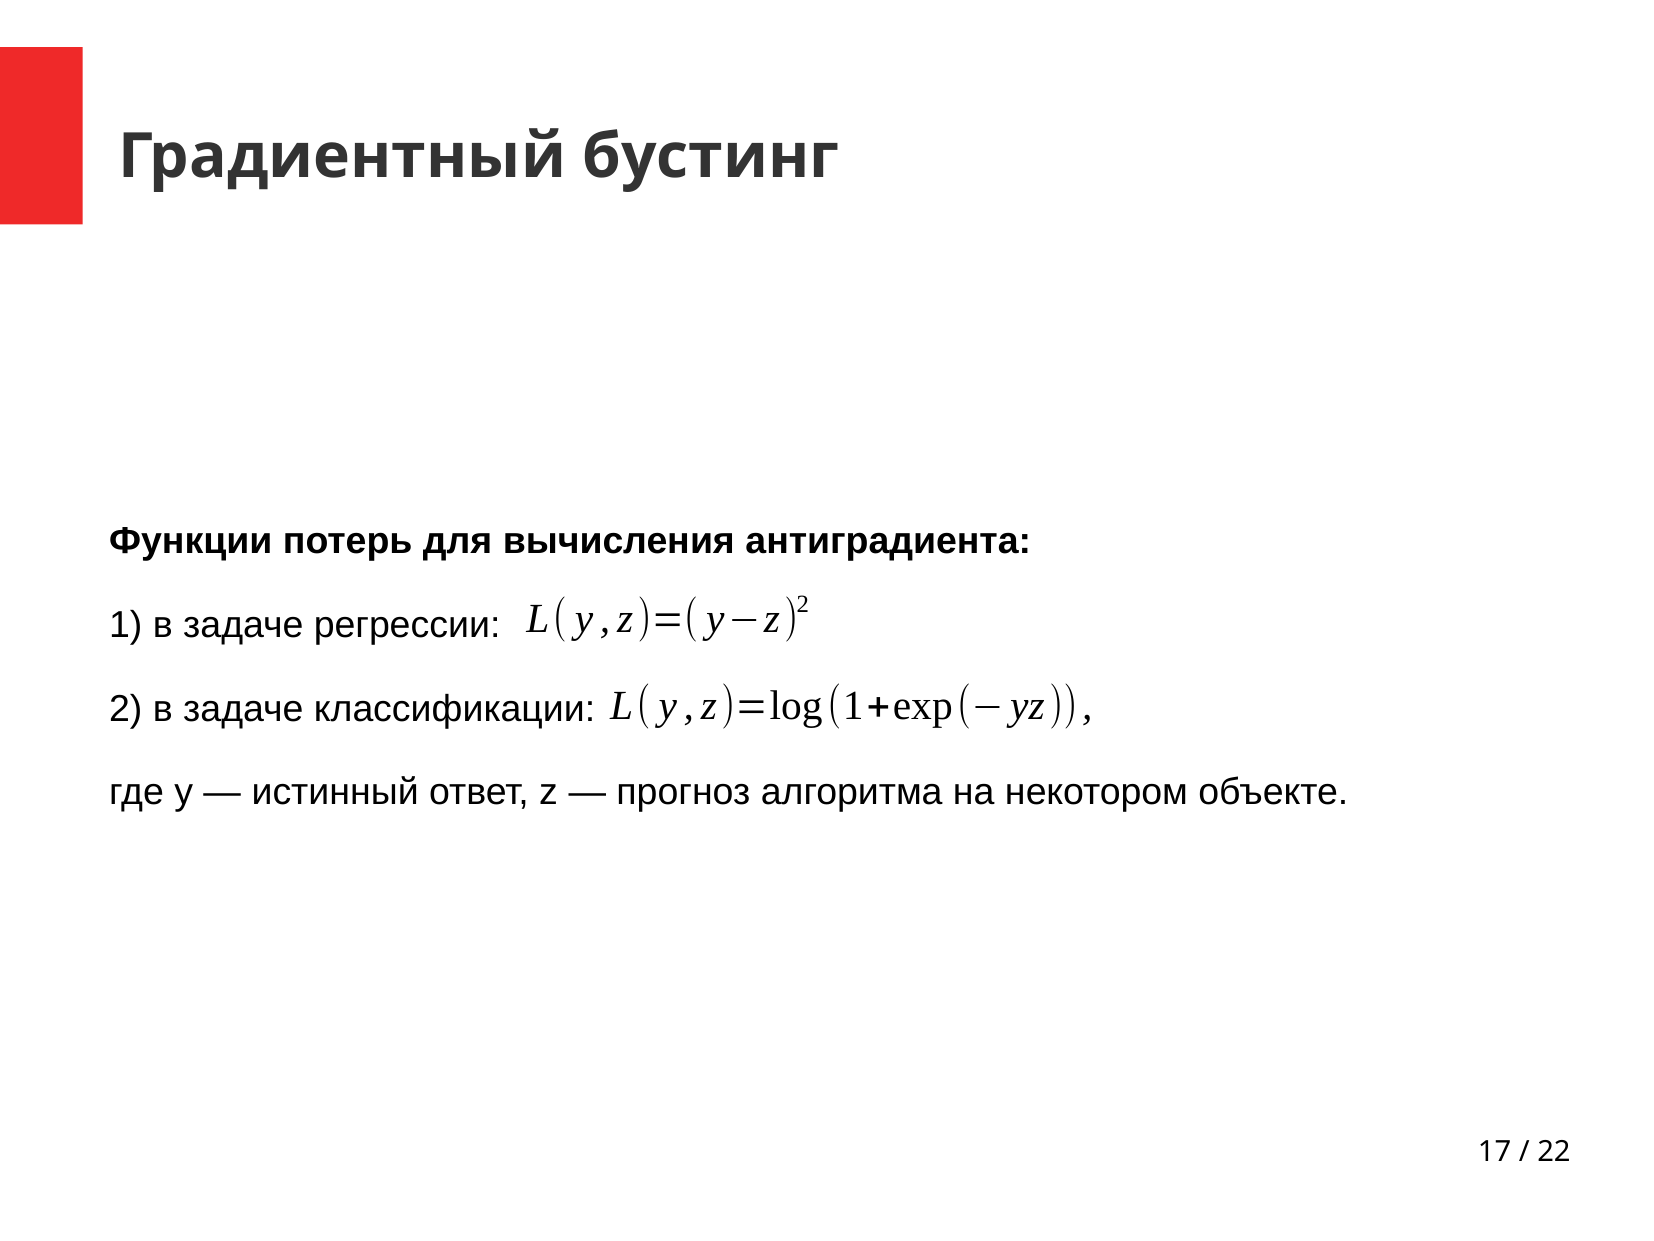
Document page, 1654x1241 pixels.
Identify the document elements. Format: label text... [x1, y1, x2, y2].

chart [602, 682, 1098, 733]
text_box Функции потерь для вычисления антиградиента: 1) в задаче регрессии: 2) в задаче классификации: где y — истинный ответ, z — прогноз алгоритма на некотором объекте. [94, 259, 1583, 1031]
title Градиентный бустинг [118, 49, 1571, 257]
chart [518, 590, 815, 646]
